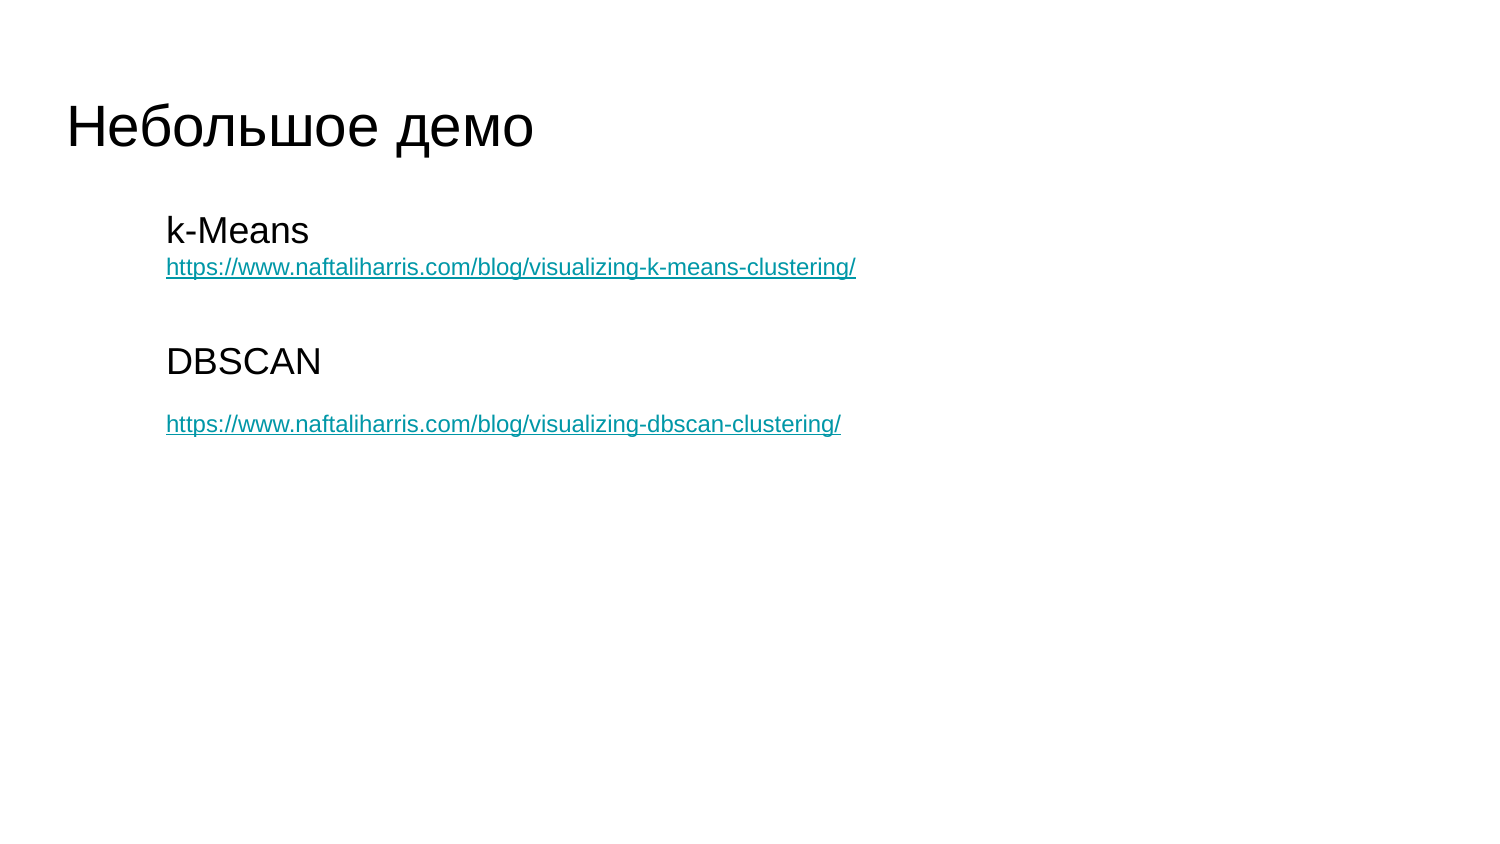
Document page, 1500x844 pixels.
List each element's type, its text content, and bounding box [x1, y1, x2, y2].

list k-Means https://www.naftaliharris.com/blog/visualizing-k-means-clustering/ DBSCAN https://www.naftaliharris.com/blog/visualizing-dbscan-clustering/ [51, 189, 1449, 750]
title Небольшое демо [51, 72, 1449, 167]
